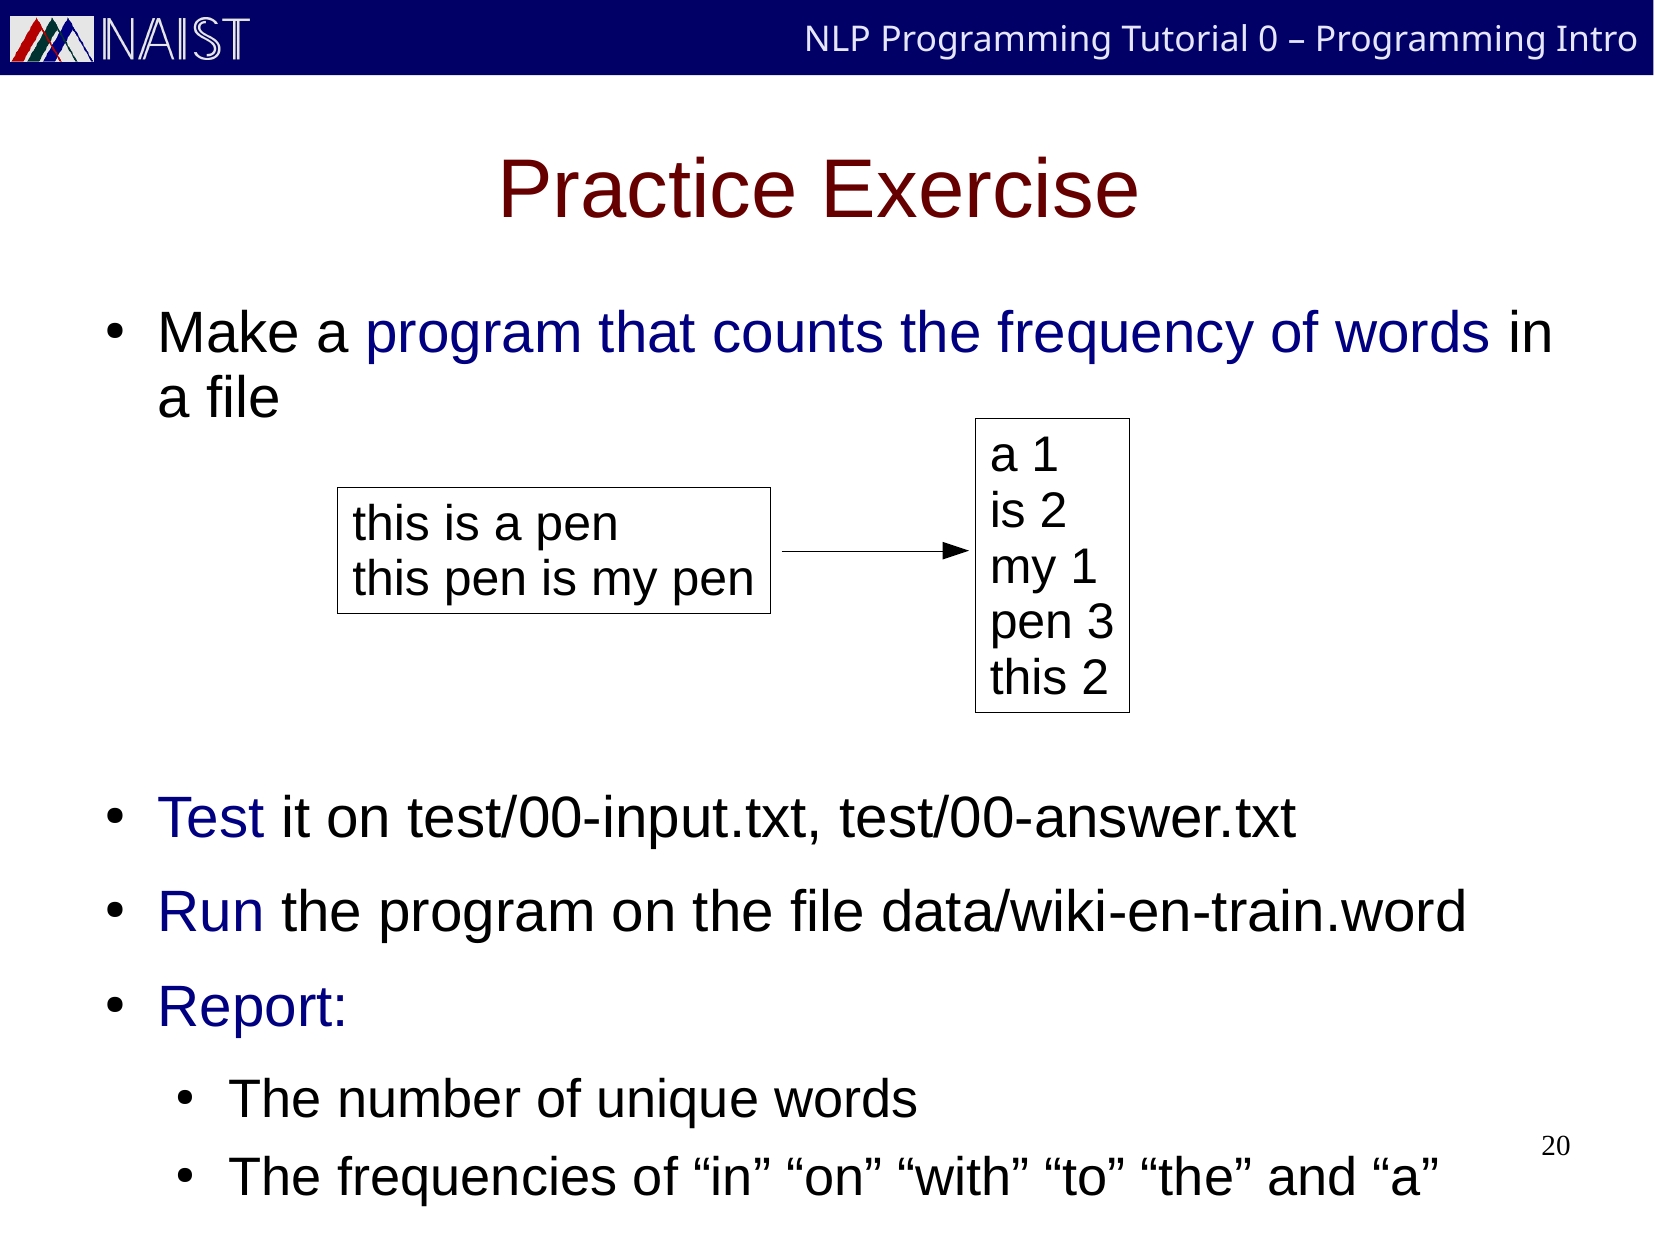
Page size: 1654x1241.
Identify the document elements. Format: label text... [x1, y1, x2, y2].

picture [10, 16, 94, 62]
picture [102, 17, 251, 60]
list Make a program that counts the frequency of words in a file Test it on test/00-input.txt, test/00-answer.txt Run the program on the file data/wiki-en-train.word Report: The number of unique words The frequencies of “in” “on” “with” “to” “the” and “a” [86, 300, 1576, 1208]
title Practice Exercise [75, 92, 1564, 285]
text_box this is a pen this pen is my pen [337, 487, 771, 614]
text_box a 1 is 2 my 1 pen 3 this 2 [975, 418, 1130, 713]
